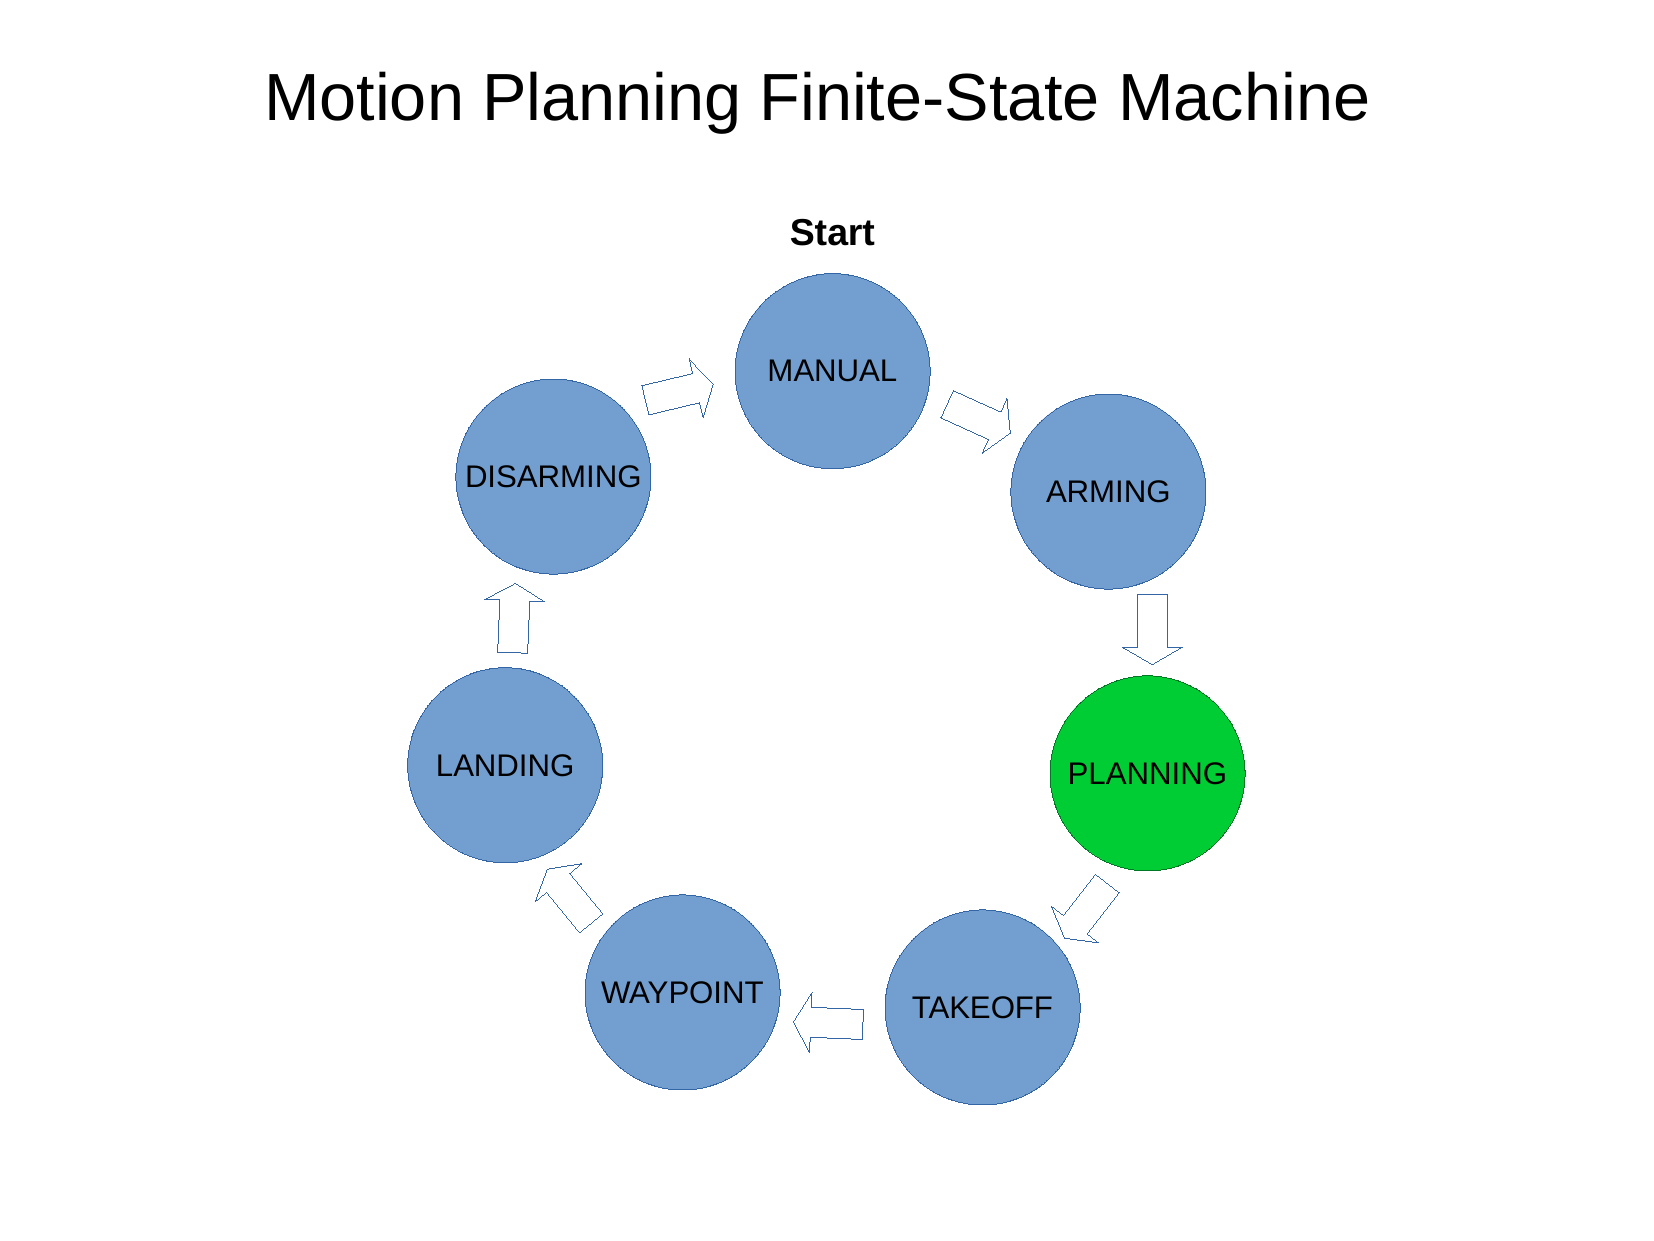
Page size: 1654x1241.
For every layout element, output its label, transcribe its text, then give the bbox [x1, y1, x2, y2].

text_box LANDING [407, 667, 603, 863]
text_box TAKEOFF [885, 909, 1081, 1105]
text_box [1051, 874, 1120, 943]
text_box [484, 583, 545, 654]
text_box ARMING [1010, 394, 1206, 590]
text_box [940, 390, 1011, 454]
text_box [793, 992, 864, 1053]
text_box [535, 863, 603, 933]
text_box [641, 358, 714, 418]
text_box Start [750, 204, 916, 261]
text_box WAYPOINT [585, 894, 781, 1090]
text_box PLANNING [1050, 675, 1246, 871]
text_box DISARMING [455, 379, 651, 575]
list Motion Planning Finite-State Machine [0, 60, 1636, 1216]
text_box [1122, 594, 1183, 665]
text_box MANUAL [735, 273, 931, 469]
